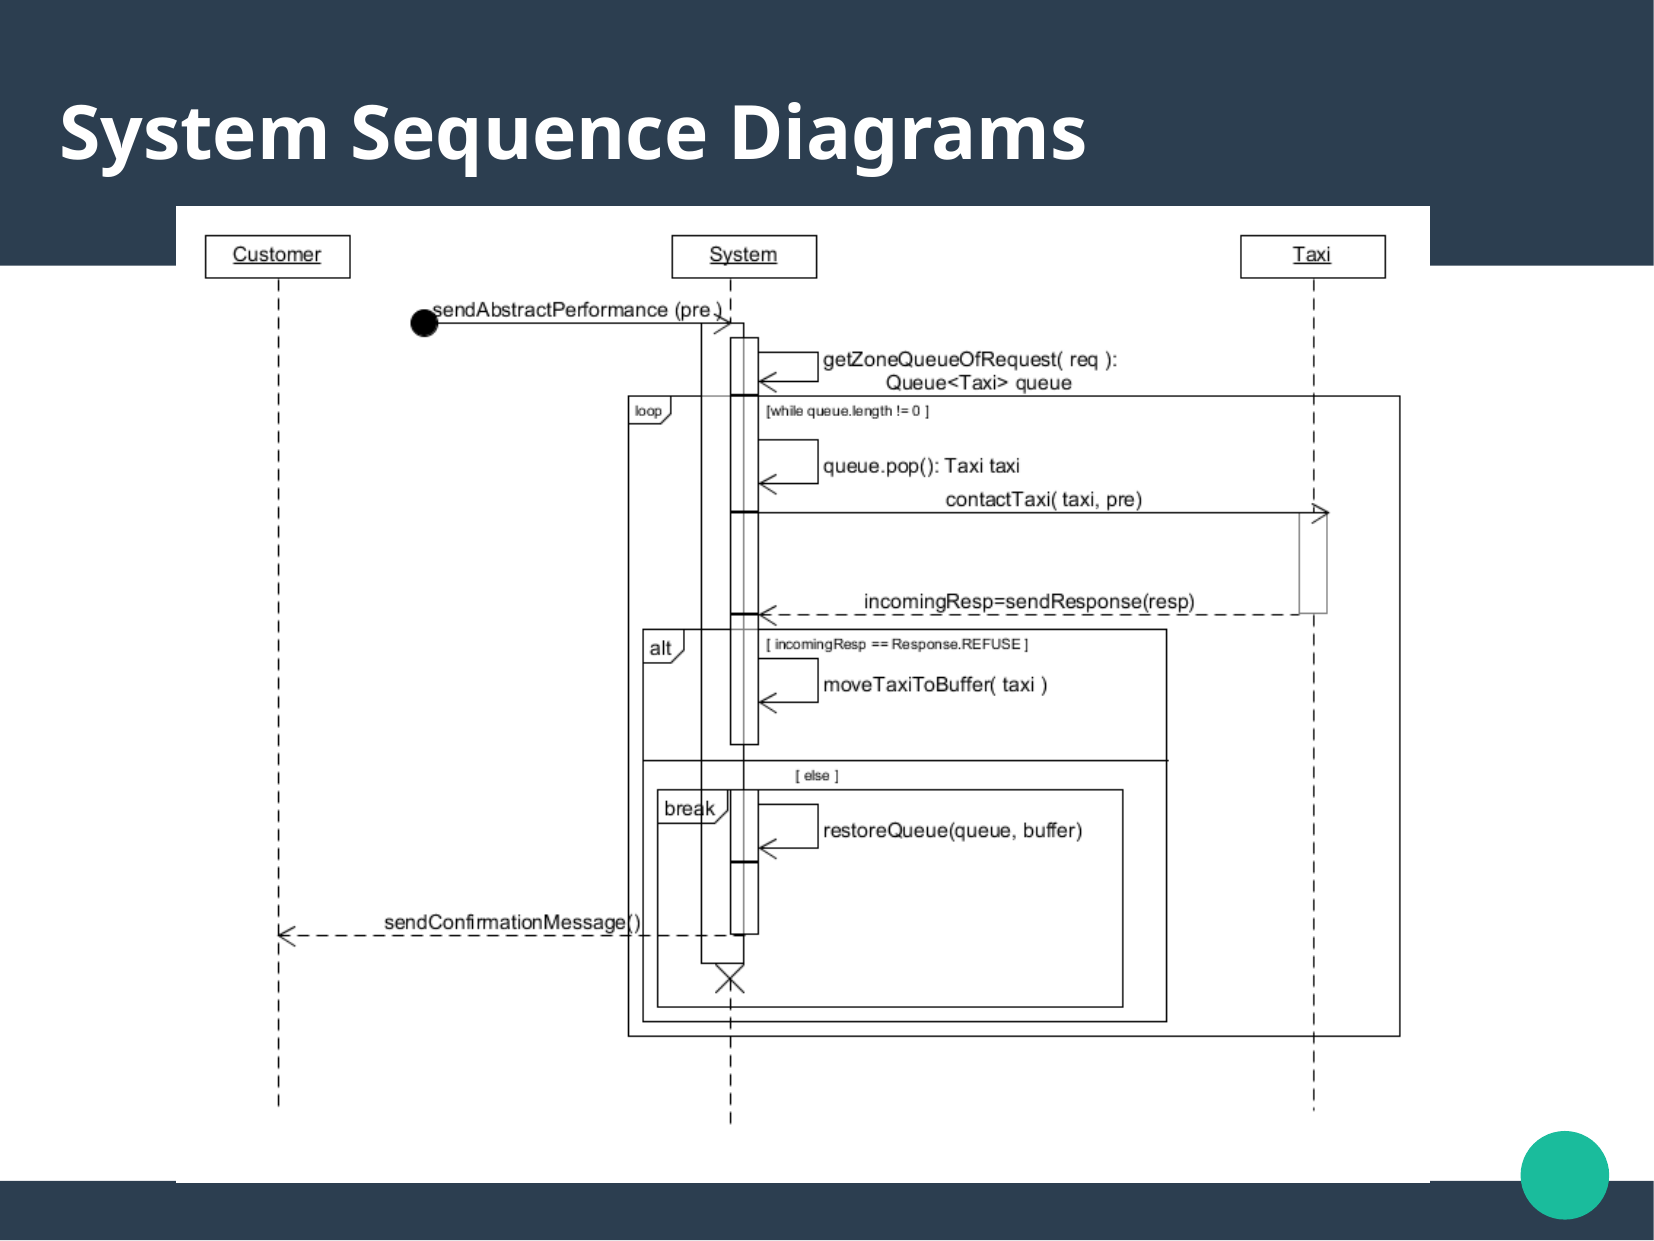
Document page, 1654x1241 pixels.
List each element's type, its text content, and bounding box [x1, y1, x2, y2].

title System Sequence Diagrams [59, 49, 1595, 207]
picture [176, 206, 1430, 1183]
